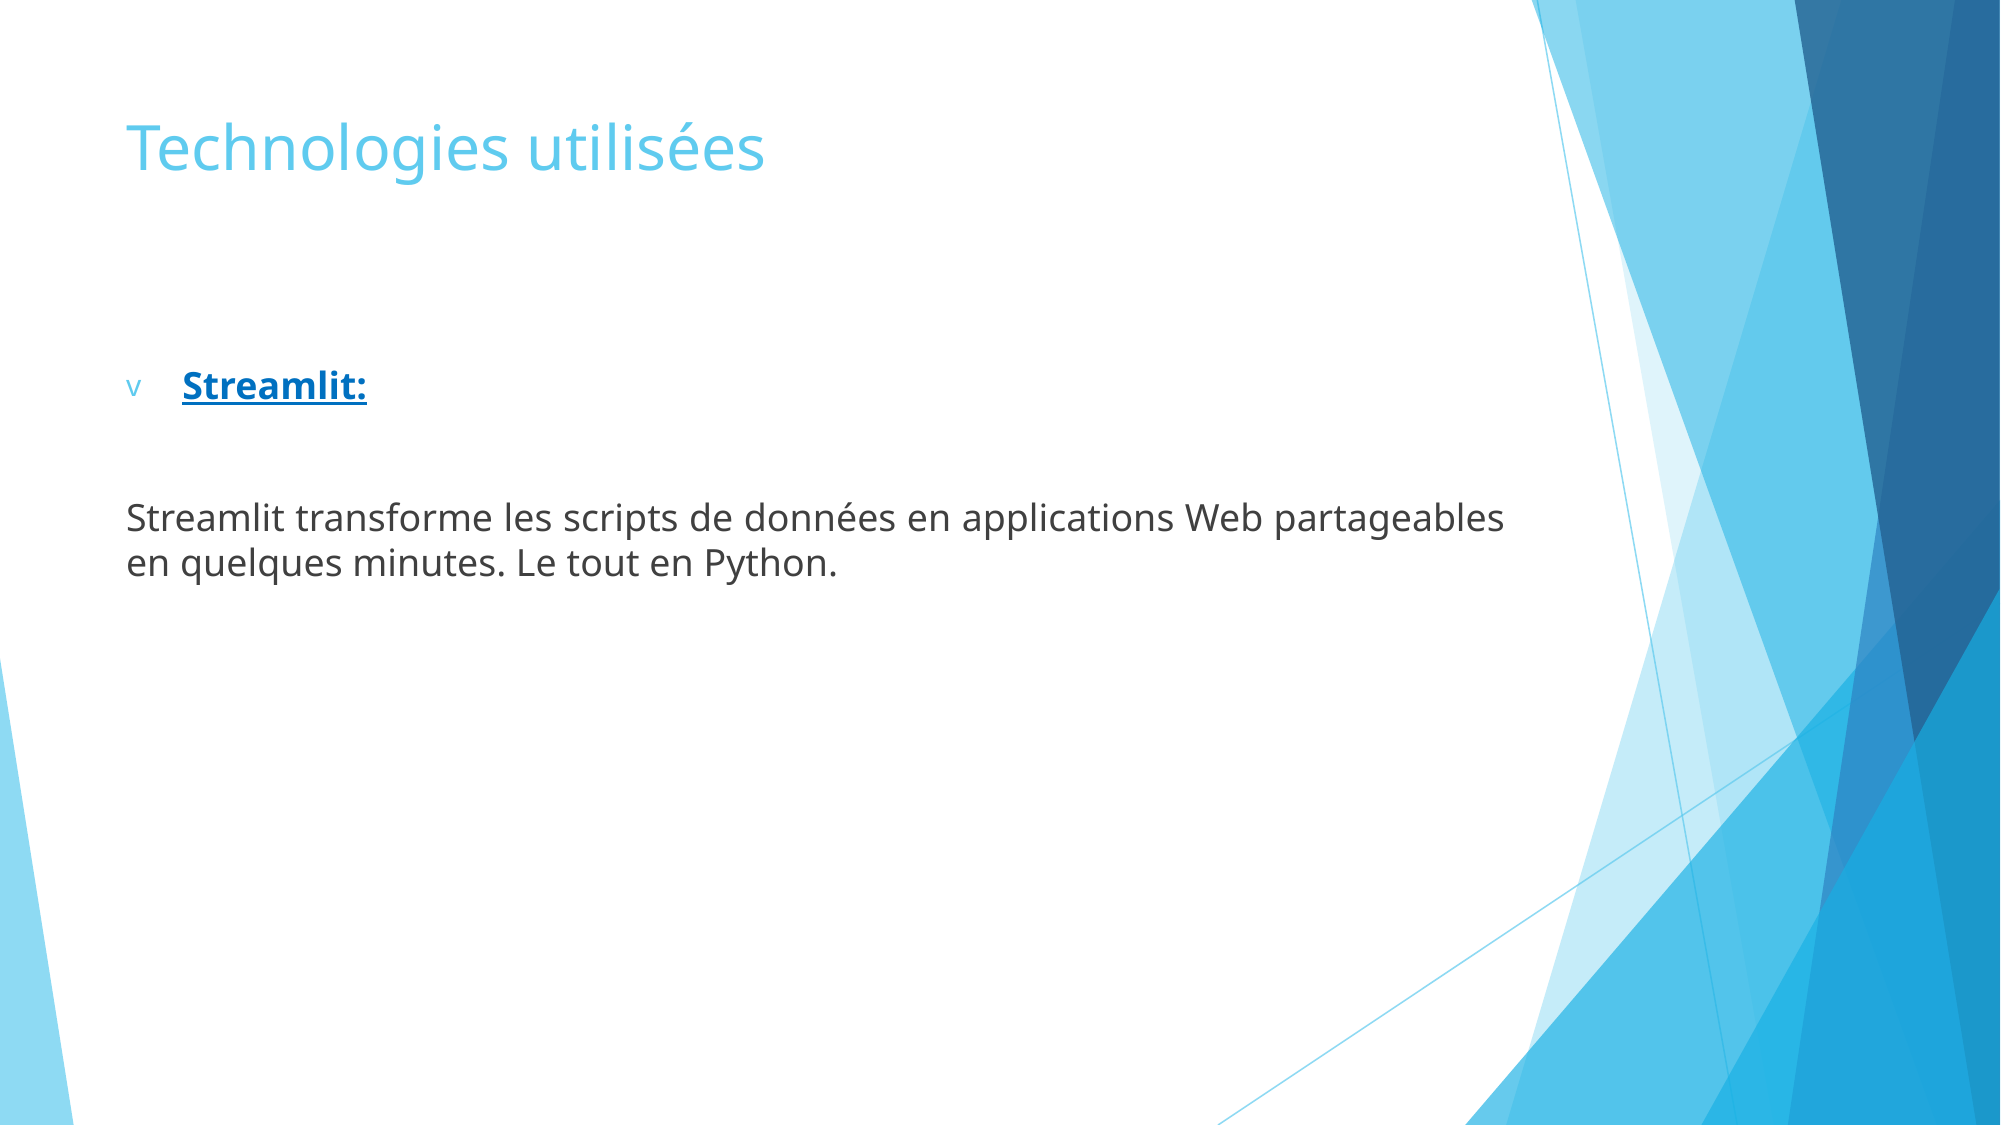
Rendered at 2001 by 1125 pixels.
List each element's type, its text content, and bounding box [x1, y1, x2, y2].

title Technologies utilisées [111, 99, 1522, 317]
list Streamlit: Streamlit transforme les scripts de données en applications Web partageables en quelques minutes. Le tout en Python. [111, 354, 1522, 763]
